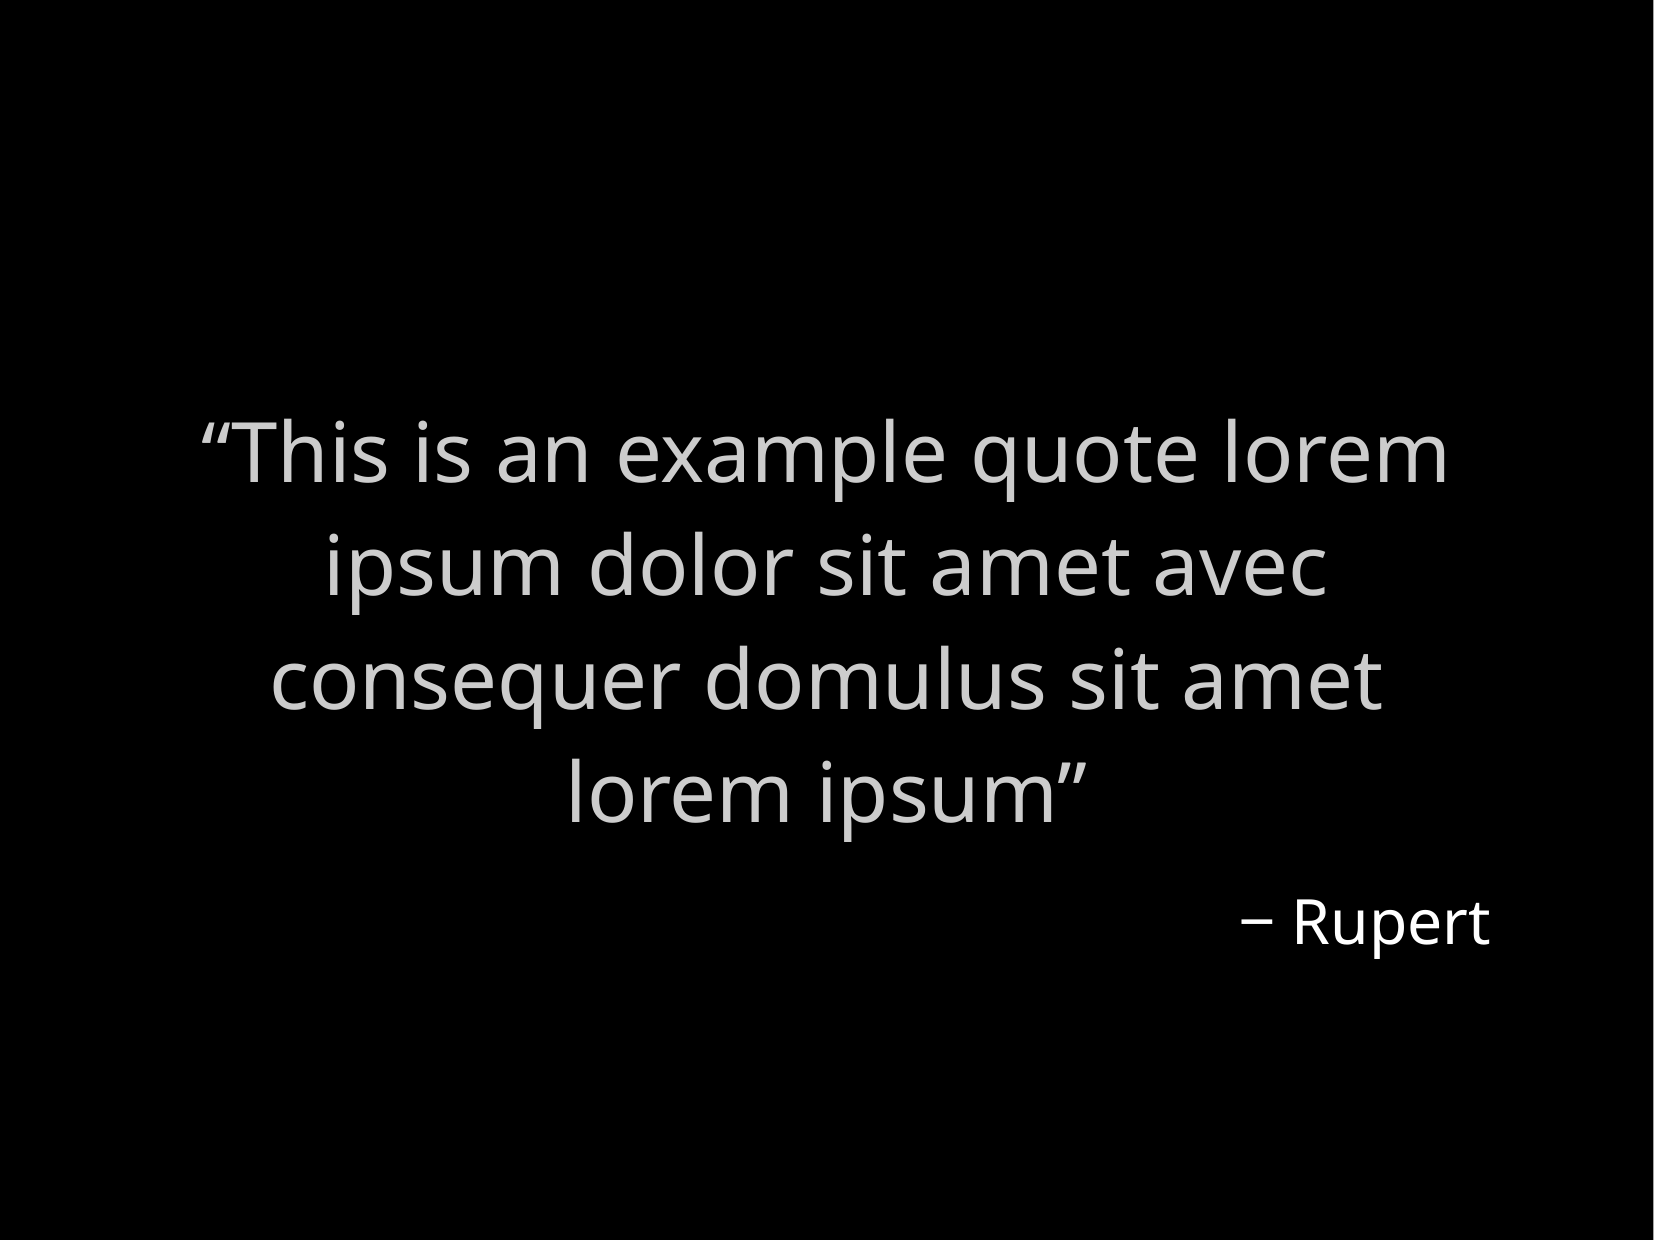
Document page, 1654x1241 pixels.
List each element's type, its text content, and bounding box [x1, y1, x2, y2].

text_box “This is an example quote lorem ipsum dolor sit amet avec consequer domulus sit amet lorem ipsum” [147, 334, 1506, 866]
text_box ‒ Rupert [147, 866, 1506, 975]
